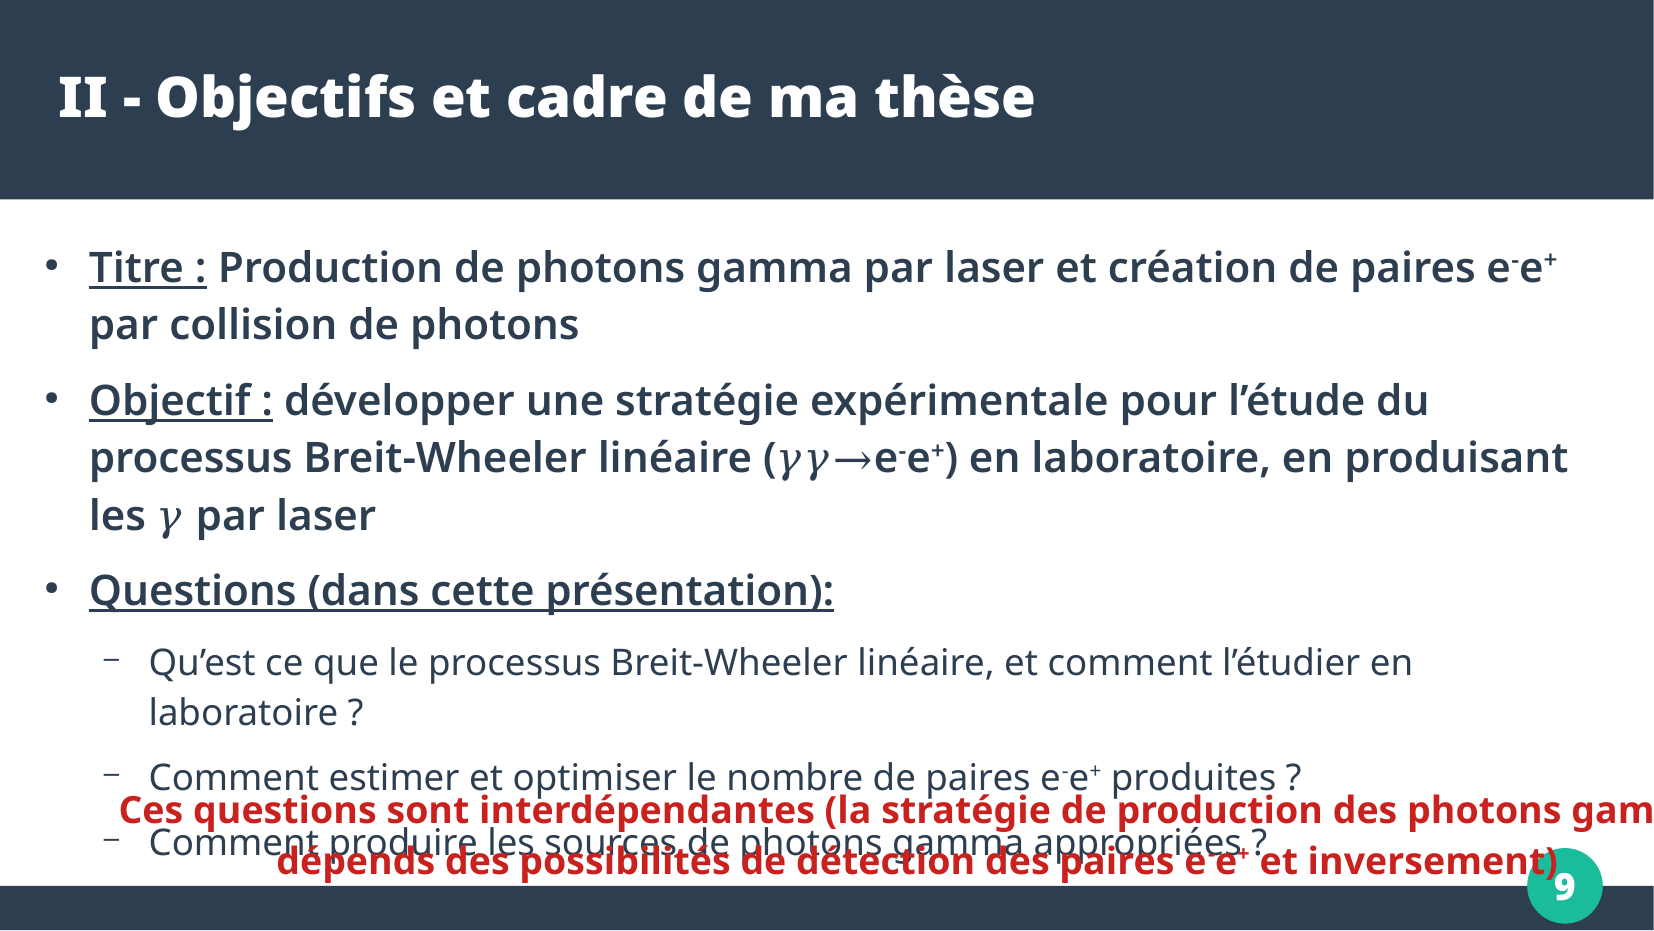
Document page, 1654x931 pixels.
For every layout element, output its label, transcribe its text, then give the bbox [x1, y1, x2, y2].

text_box Ces questions sont interdépendantes (la stratégie de production des photons gamma dépends des possibilités de détection des paires e-e+ et inversement) [103, 779, 1526, 889]
list Titre : Production de photons gamma par laser et création de paires e-e+ par collision de photons Objectif : développer une stratégie expérimentale pour l’étude du processus Breit-Wheeler linéaire (𝛾𝛾→e-e+) en laboratoire, en produisant les 𝛾 par laser Questions (dans cette présentation): Qu’est ce que le processus Breit-Wheeler linéaire, et comment l’étudier en laboratoire ? Comment estimer et optimiser le nombre de paires e-e+ produites ? Comment produire les sources de photons gamma appropriées ? [29, 237, 1625, 870]
title II - Objectifs et cadre de ma thèse [59, 37, 1595, 155]
